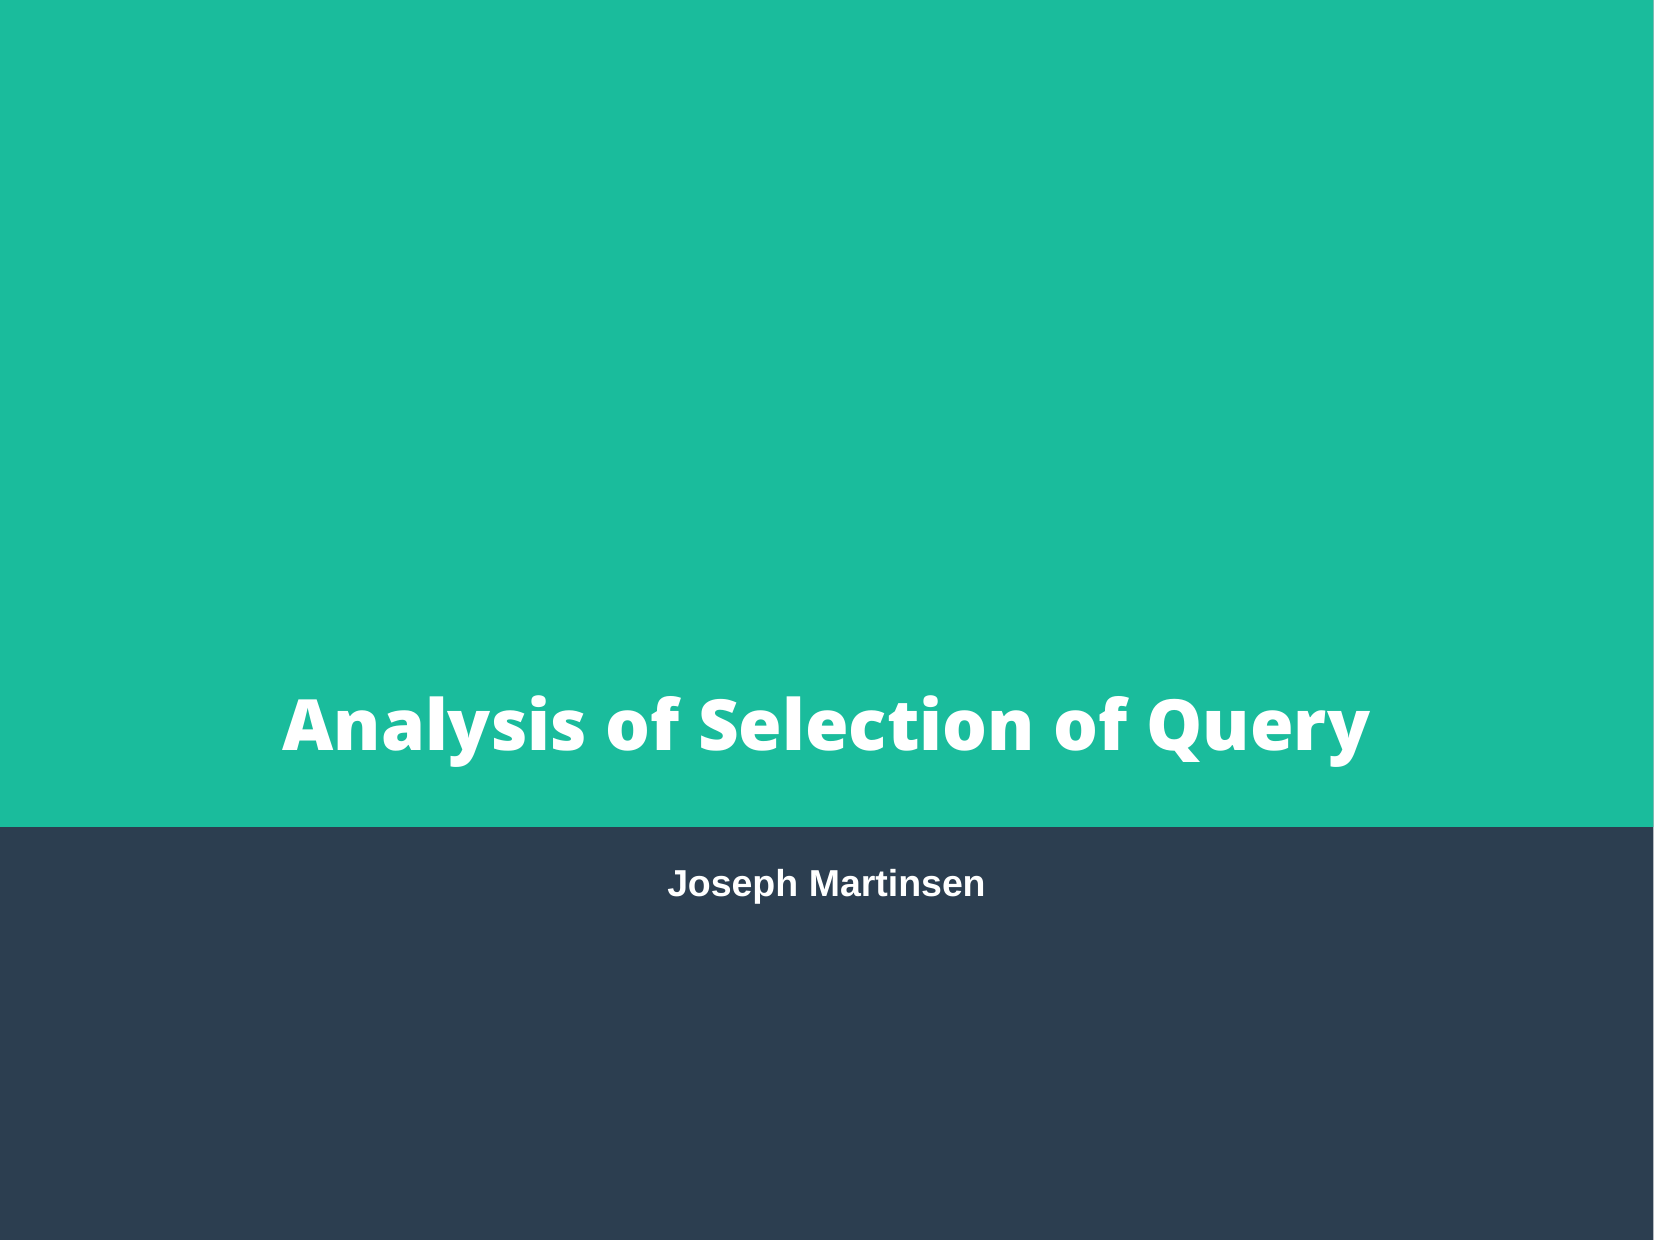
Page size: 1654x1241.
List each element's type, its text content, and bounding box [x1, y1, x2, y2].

text_box Joseph Martinsen [0, 855, 1654, 912]
title Analysis of Selection of Query [59, 620, 1595, 778]
